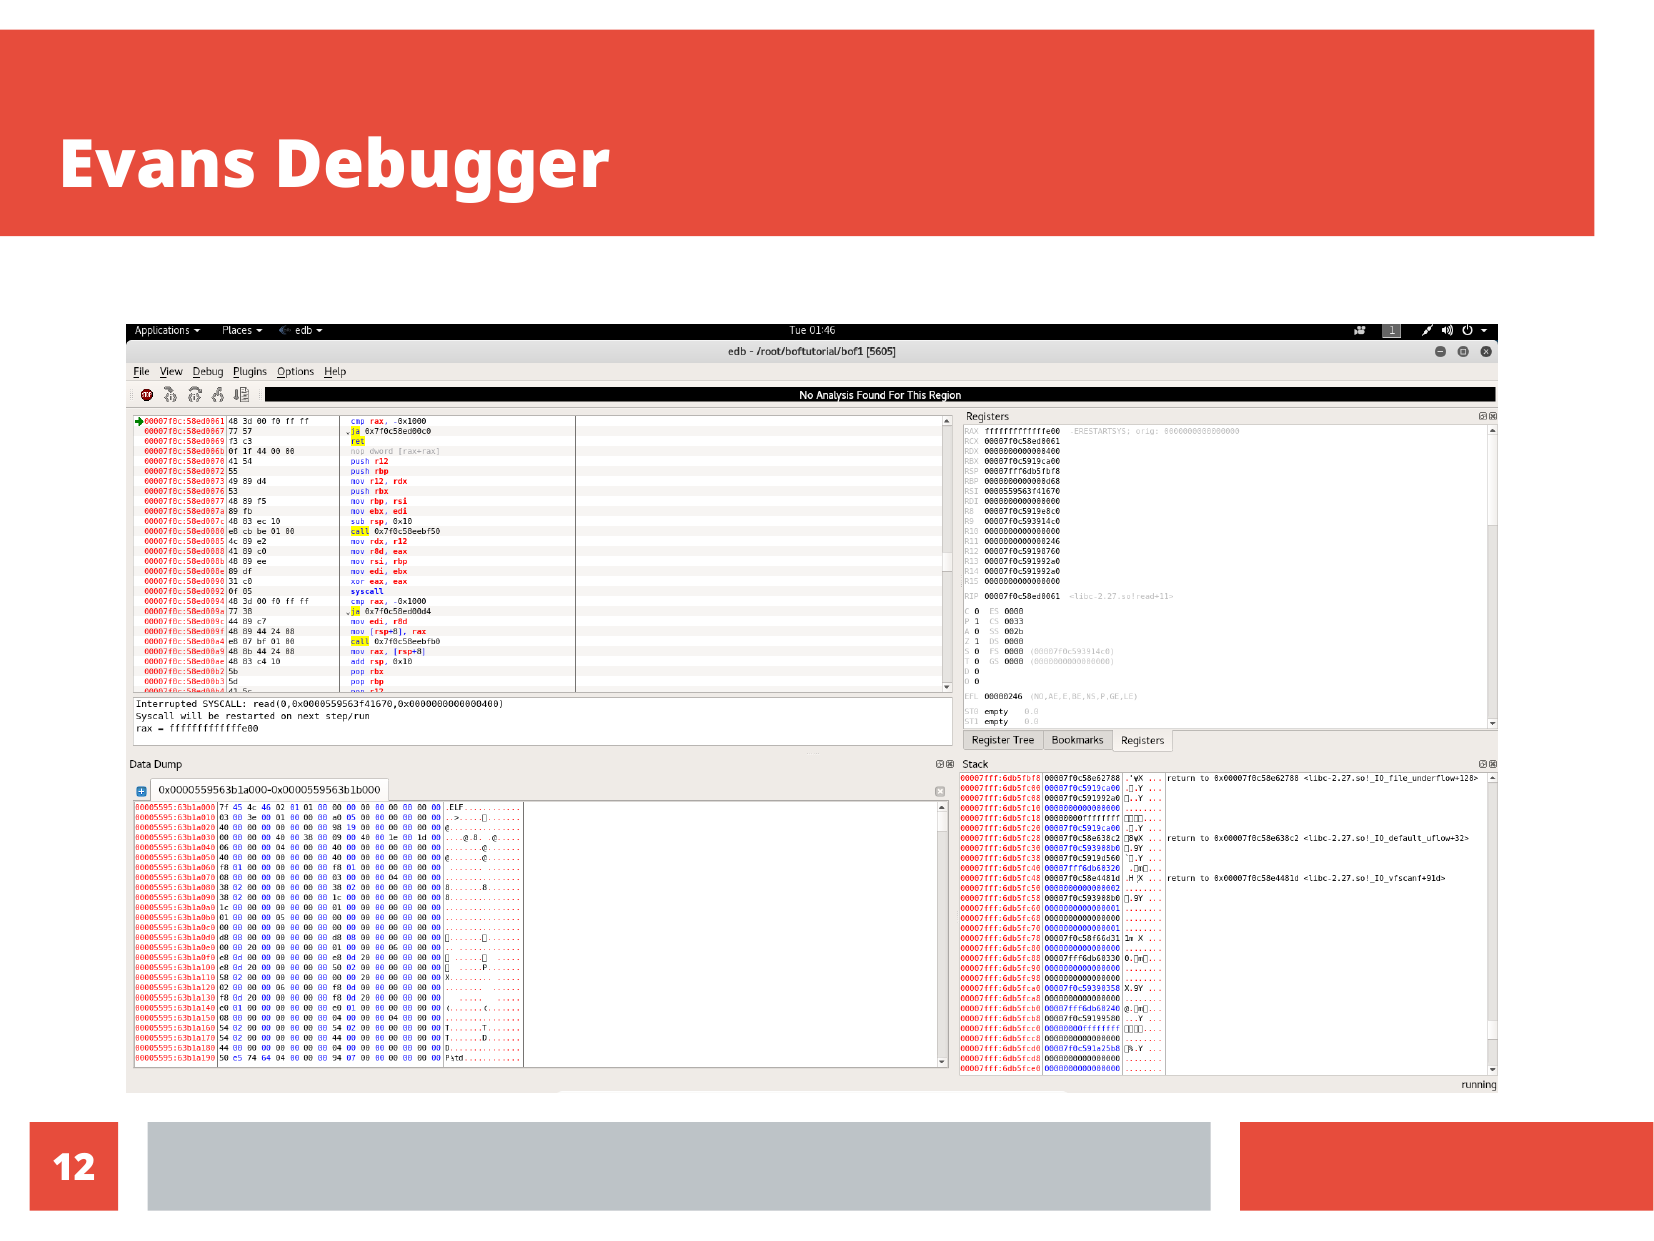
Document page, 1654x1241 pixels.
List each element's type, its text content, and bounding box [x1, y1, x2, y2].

picture [126, 324, 1498, 1093]
title Evans Debugger [59, 59, 1595, 207]
